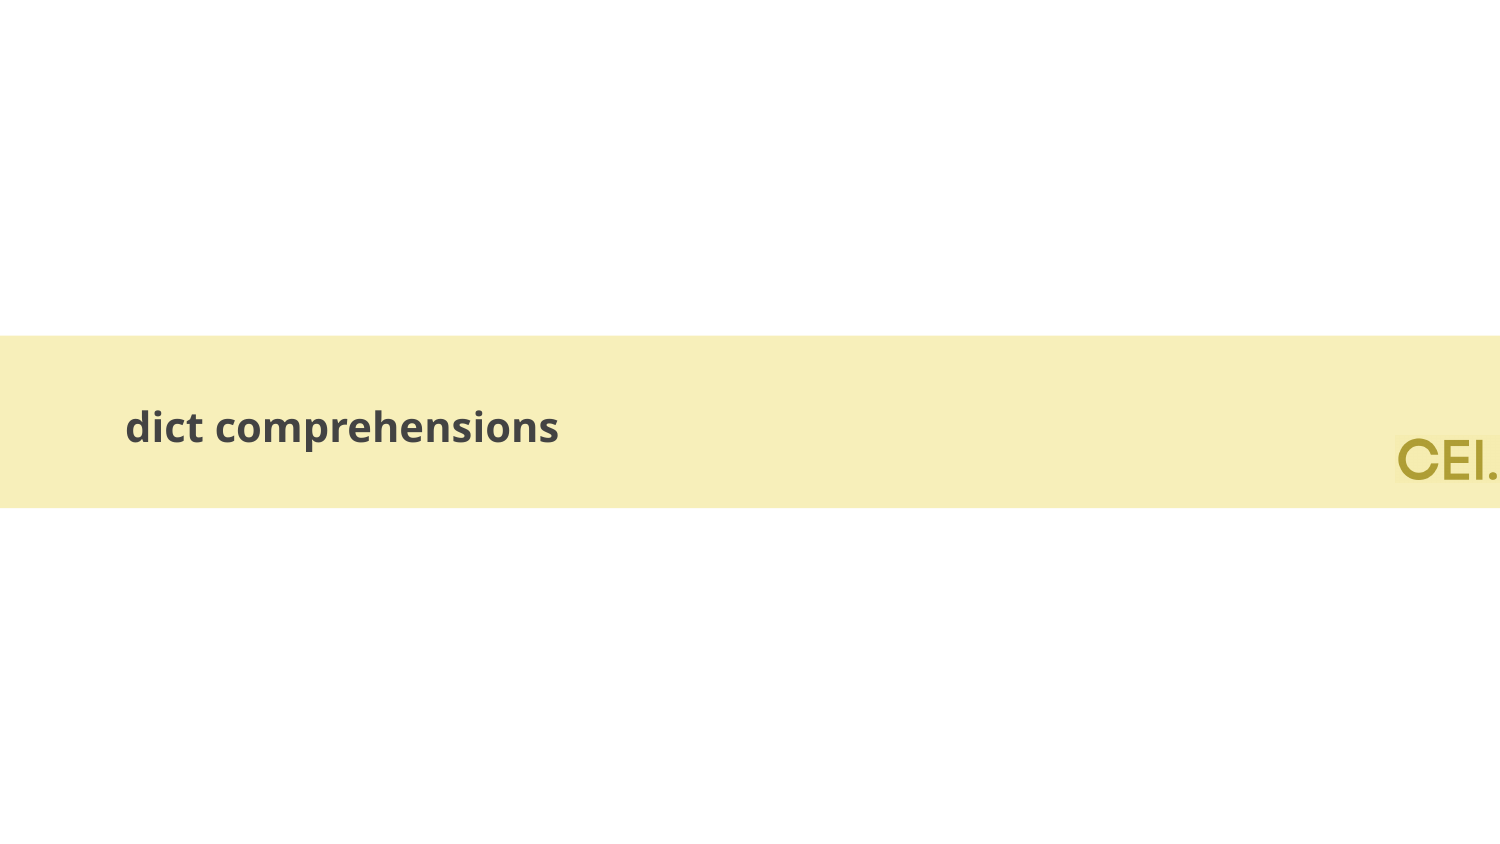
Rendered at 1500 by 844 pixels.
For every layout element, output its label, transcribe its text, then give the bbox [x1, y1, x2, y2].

picture [1395, 435, 1500, 483]
text_box dict comprehensions [99, 386, 1048, 458]
text_box [0, 335, 1500, 509]
